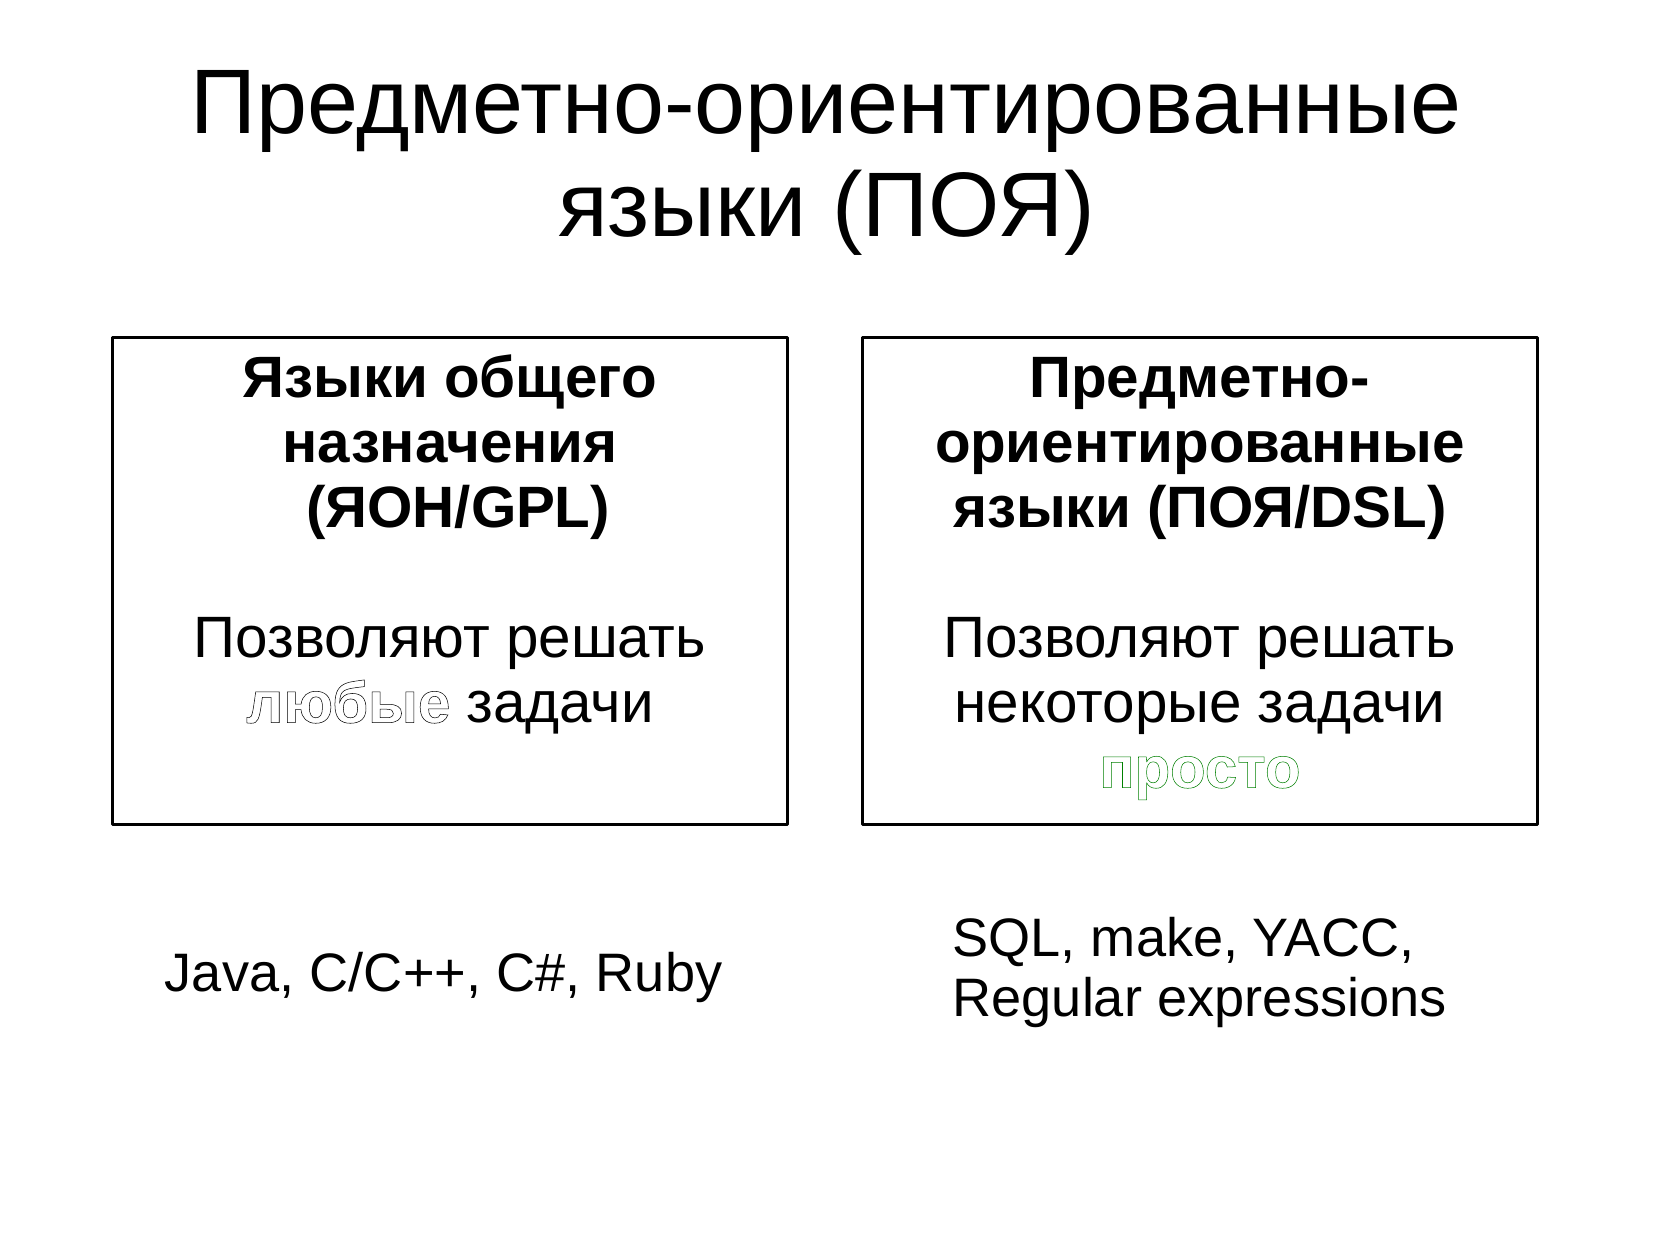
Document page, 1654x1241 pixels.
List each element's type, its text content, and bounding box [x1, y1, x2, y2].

text_box Java, C/C++, C#, Ruby [150, 935, 739, 1011]
title Предметно-ориентированные языки (ПОЯ) [82, 49, 1571, 257]
text_box Языки общего назначения (ЯОН/GPL) Позволяют решать любые задачи [112, 337, 788, 825]
text_box Предметно-ориентированные языки (ПОЯ/DSL) Позволяют решать некоторые задачи просто [862, 337, 1538, 825]
text_box SQL, make, YACC, Regular expressions [937, 900, 1463, 1036]
